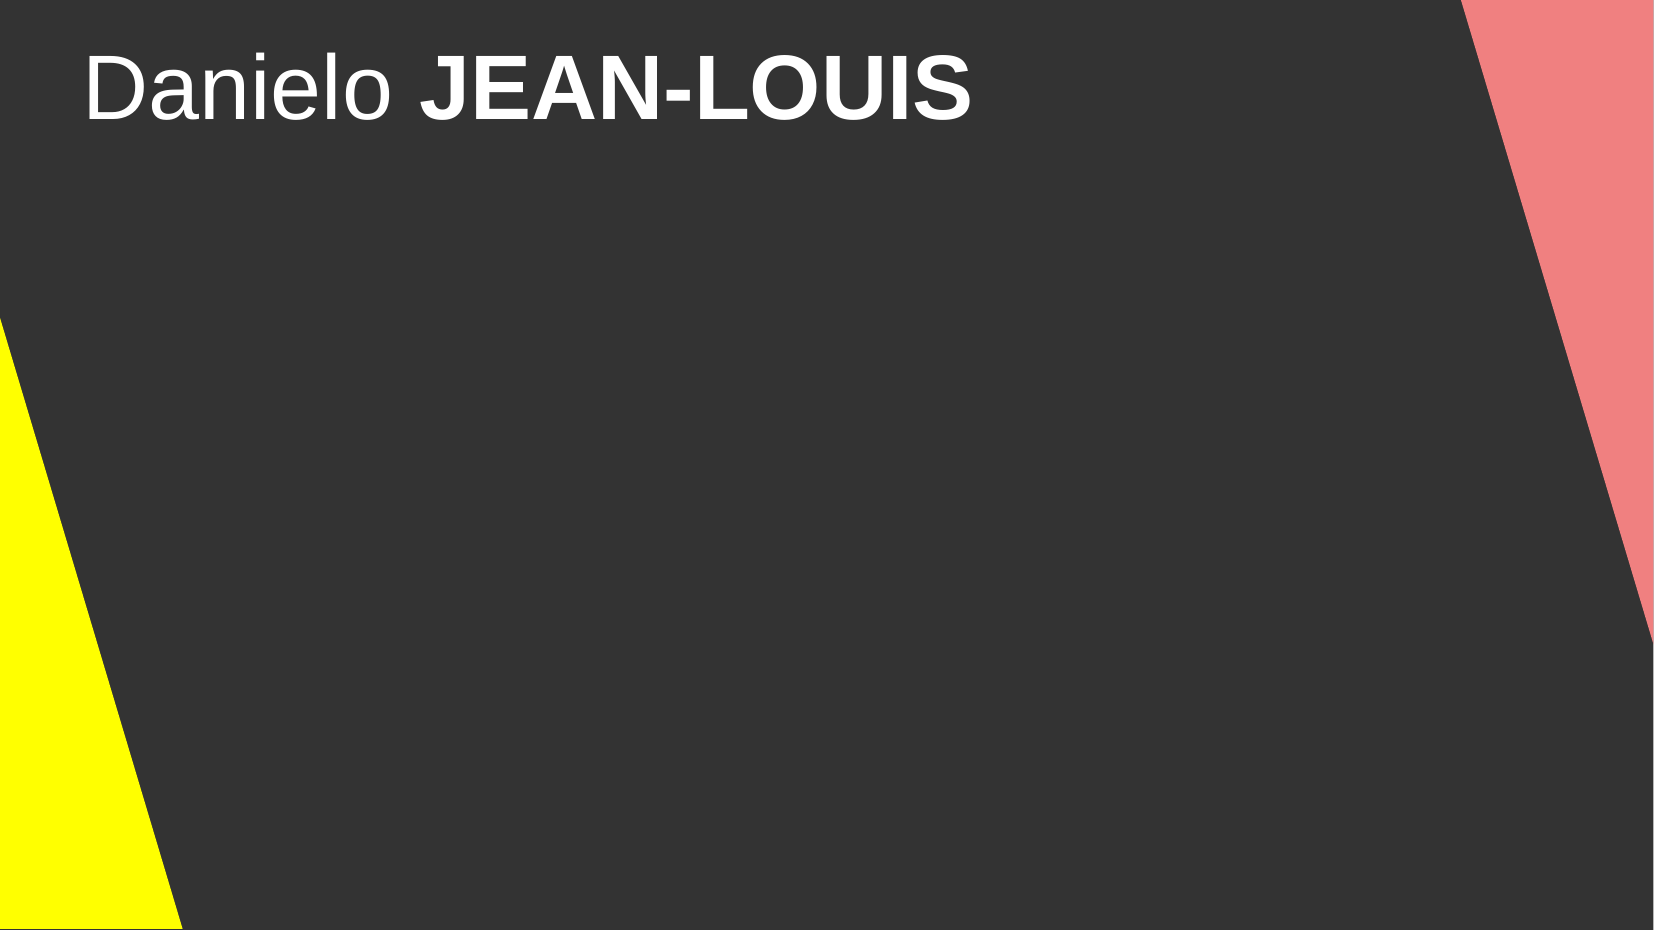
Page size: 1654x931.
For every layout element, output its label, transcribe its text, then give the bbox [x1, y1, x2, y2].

subtitle Danielo JEAN-LOUIS [82, 36, 1532, 242]
text_box [0, 317, 183, 929]
text_box [1460, 0, 1654, 647]
